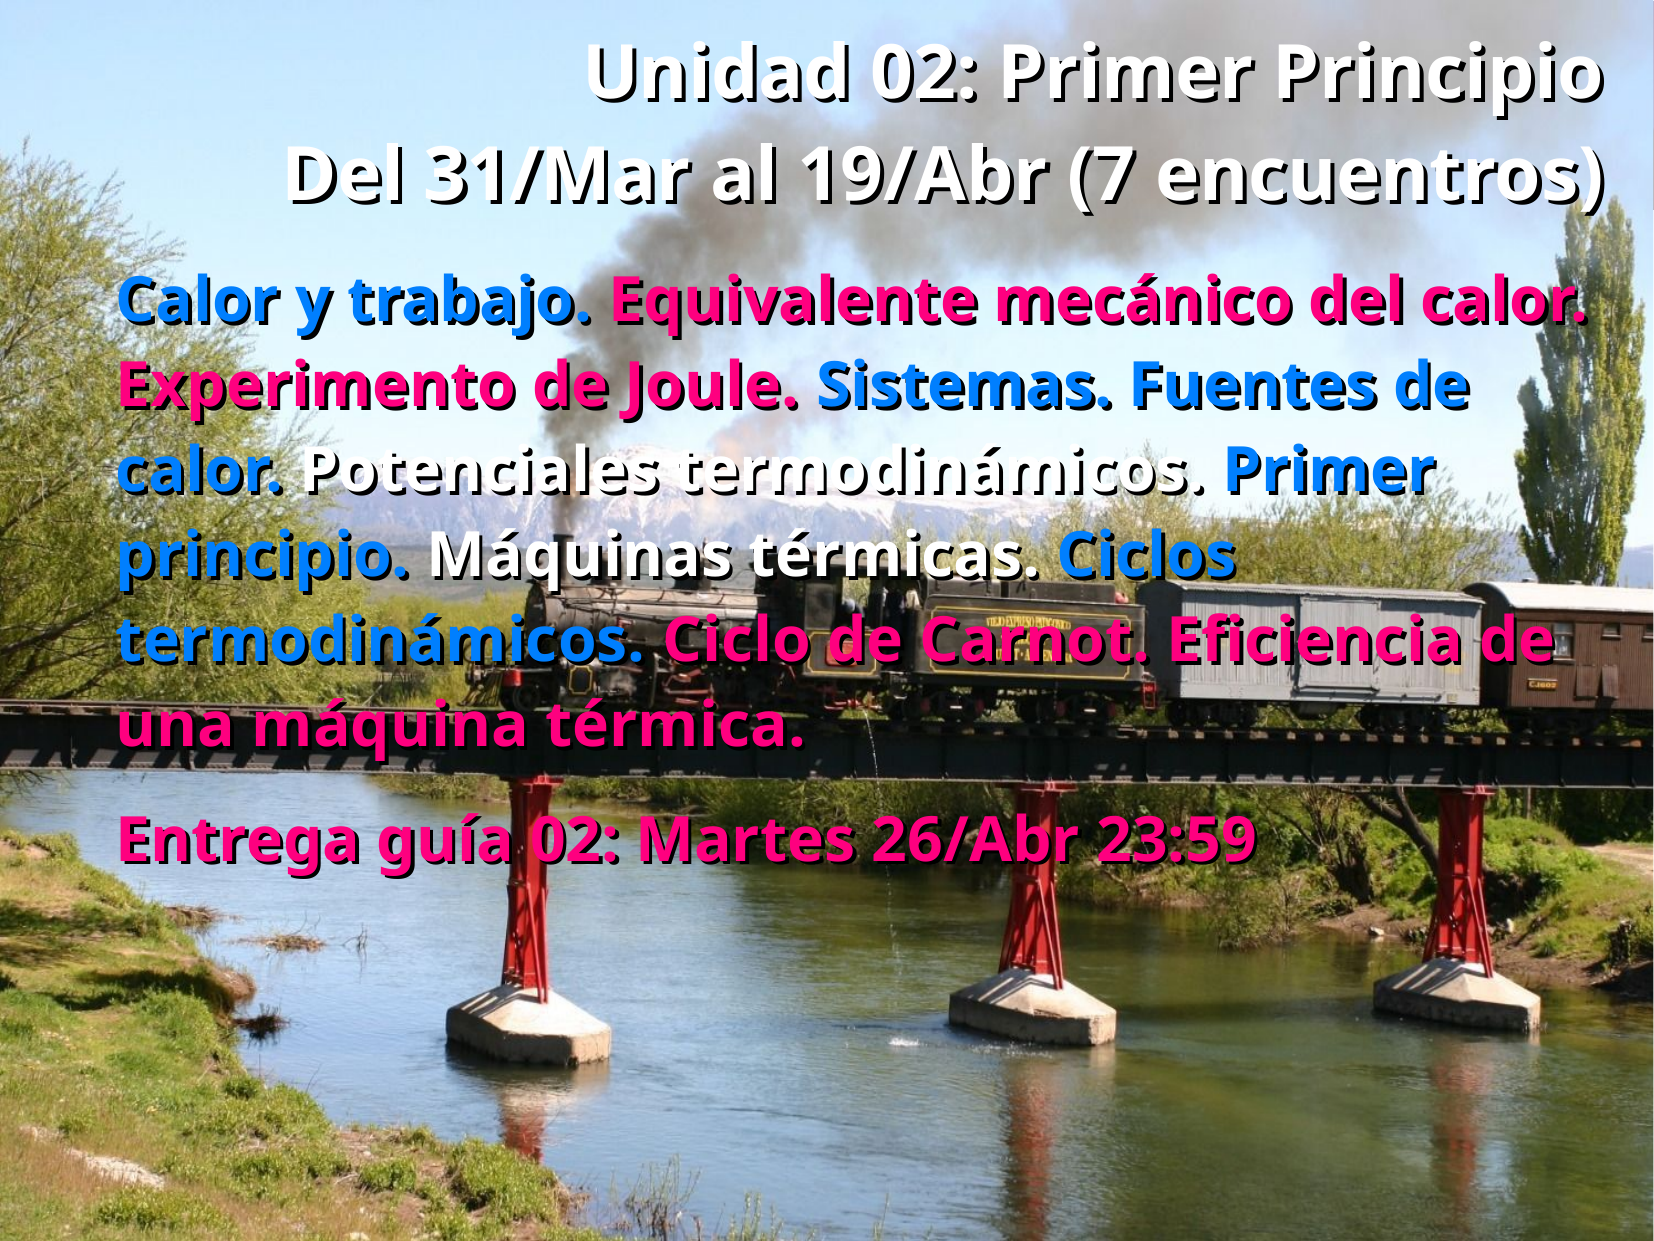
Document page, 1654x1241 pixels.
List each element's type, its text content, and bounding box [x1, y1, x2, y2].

title Unidad 02: Primer Principio Del 31/Mar al 19/Abr (7 encuentros) [45, 0, 1606, 252]
picture [0, 0, 1654, 1241]
list Calor y trabajo. Equivalente mecánico del calor. Experimento de Joule. Sistemas. Fuentes de calor. Potenciales termodinámicos. Primer principio. Máquinas térmicas. Ciclos termodinámicos. Ciclo de Carnot. Eficiencia de una máquina térmica. Entrega guía 02: Martes 26/Abr 23:59 [45, 255, 1606, 1156]
